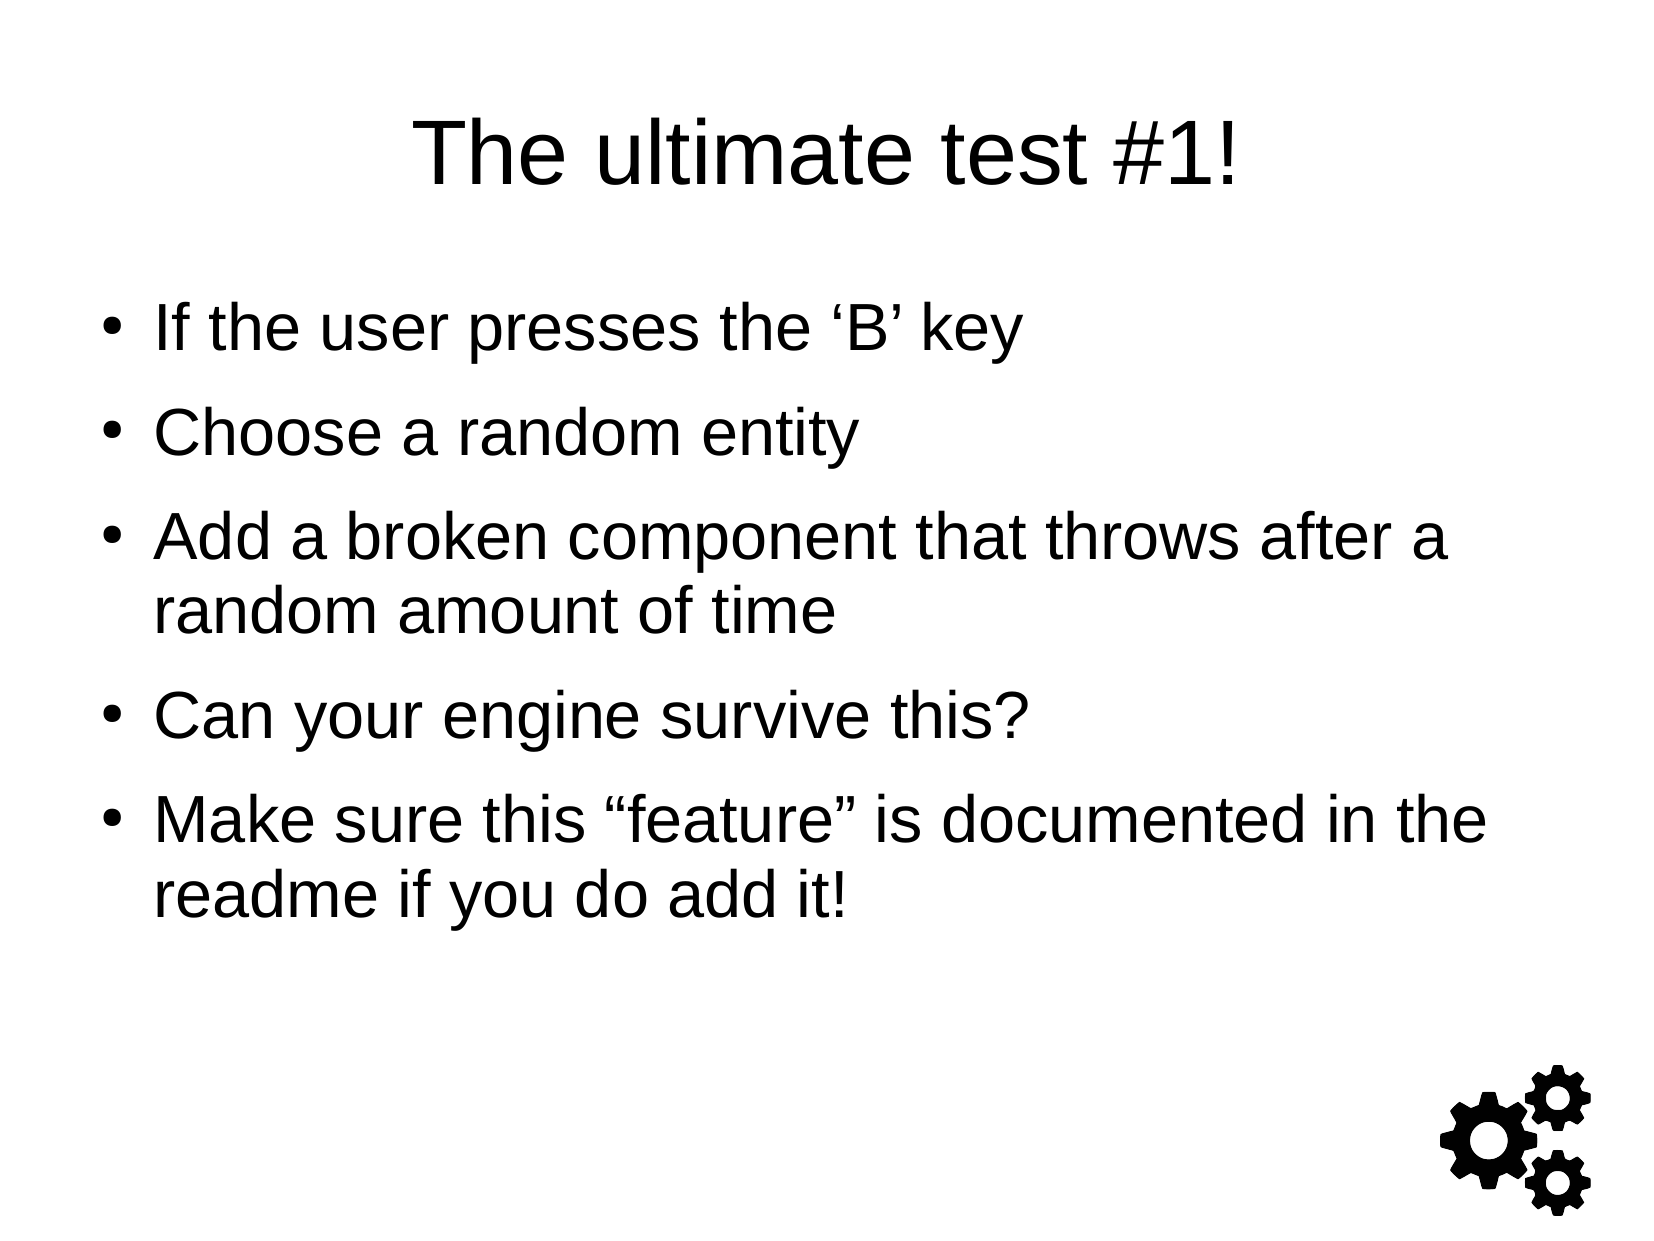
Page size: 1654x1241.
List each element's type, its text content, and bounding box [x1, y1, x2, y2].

title The ultimate test #1! [82, 49, 1571, 257]
picture [1440, 1065, 1591, 1216]
list If the user presses the ‘B’ key Choose a random entity Add a broken component that throws after a random amount of time Can your engine survive this? Make sure this “feature” is documented in the readme if you do add it! [82, 290, 1571, 1010]
